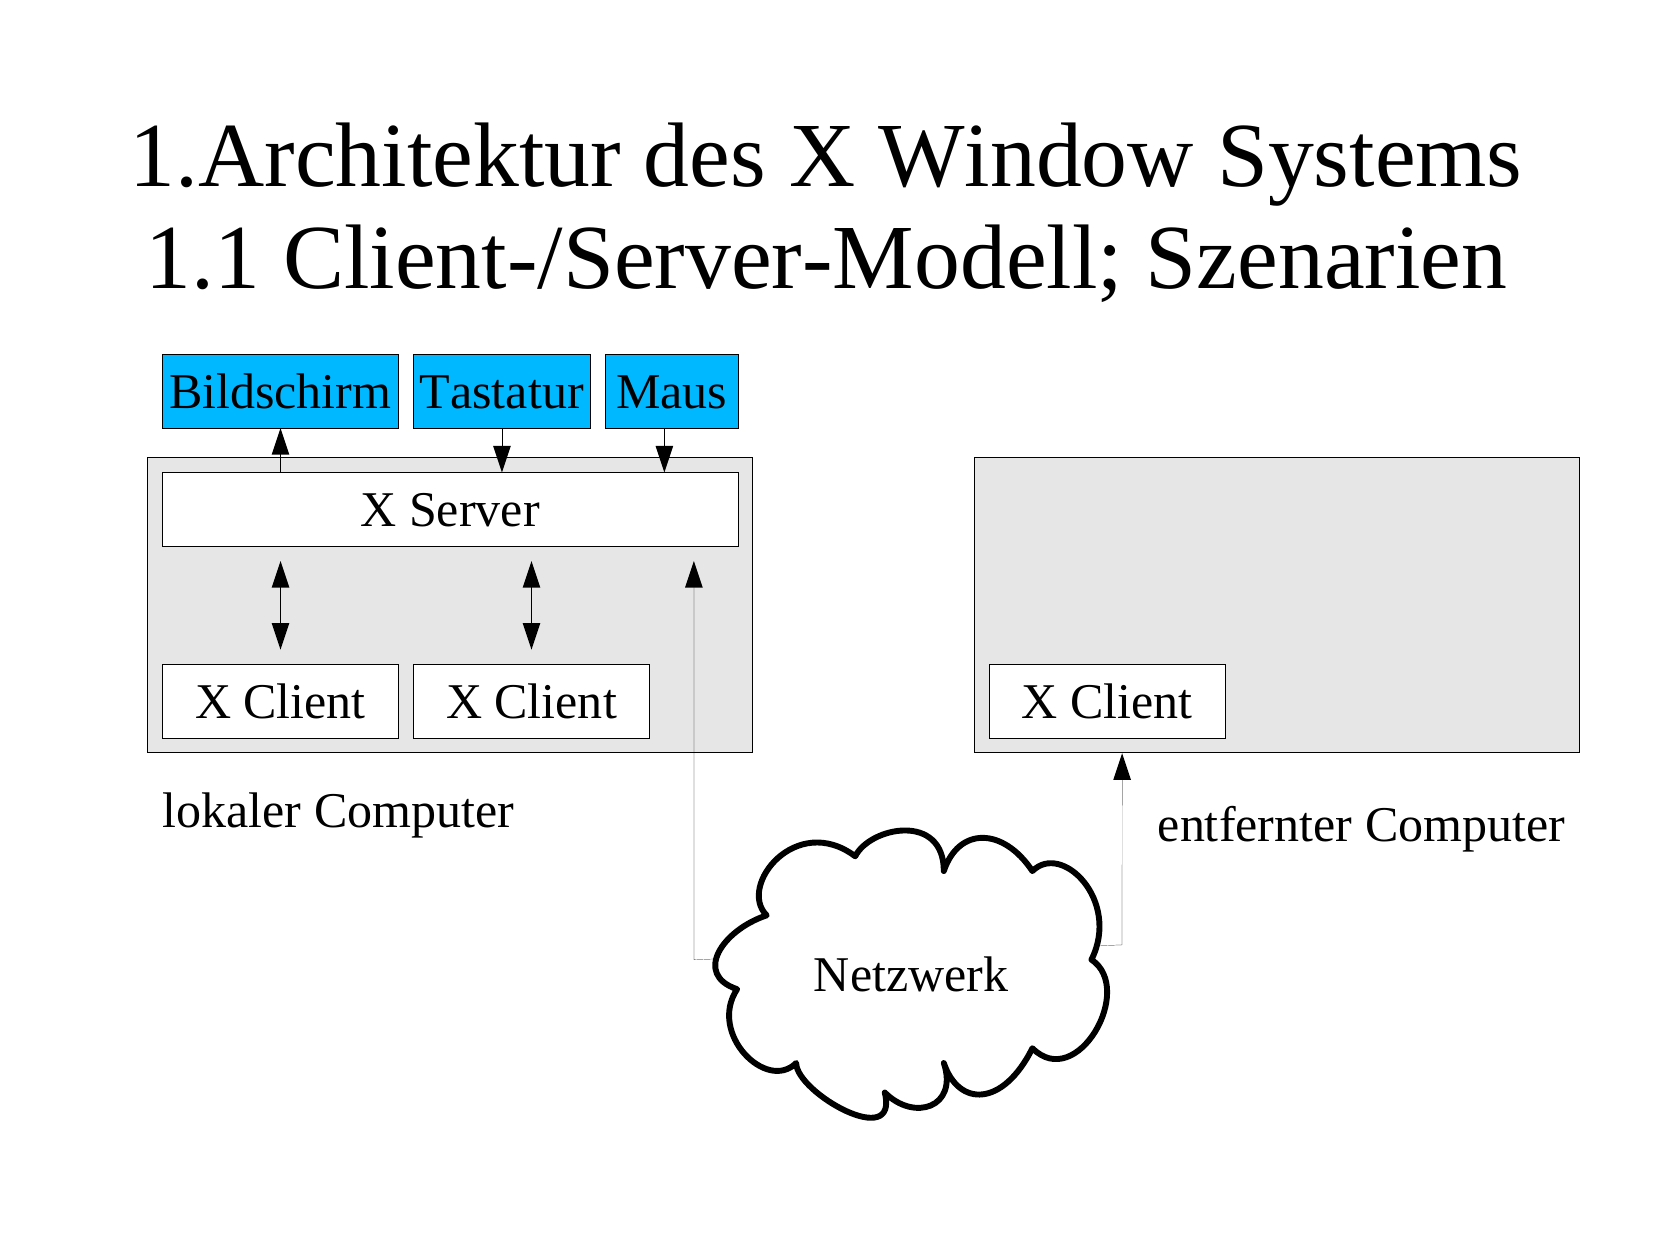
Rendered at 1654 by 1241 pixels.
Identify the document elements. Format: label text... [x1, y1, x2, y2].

text_box [147, 457, 753, 753]
text_box Tastatur [413, 354, 591, 429]
text_box Bildschirm [162, 354, 399, 429]
title 1.Architektur des X Window Systems 1.1 Client-/Server-Modell; Szenarien [121, 102, 1534, 311]
text_box X Server [162, 472, 739, 547]
text_box Netzwerk [715, 830, 1108, 1118]
text_box X Client [413, 664, 650, 739]
text_box X Client [162, 664, 399, 739]
text_box [974, 457, 1580, 753]
text_box lokaler Computer [162, 782, 515, 838]
text_box entfernter Computer [1157, 797, 1565, 853]
text_box [503, 457, 663, 472]
text_box X Client [989, 664, 1226, 739]
text_box [281, 457, 501, 472]
text_box Maus [605, 354, 739, 429]
